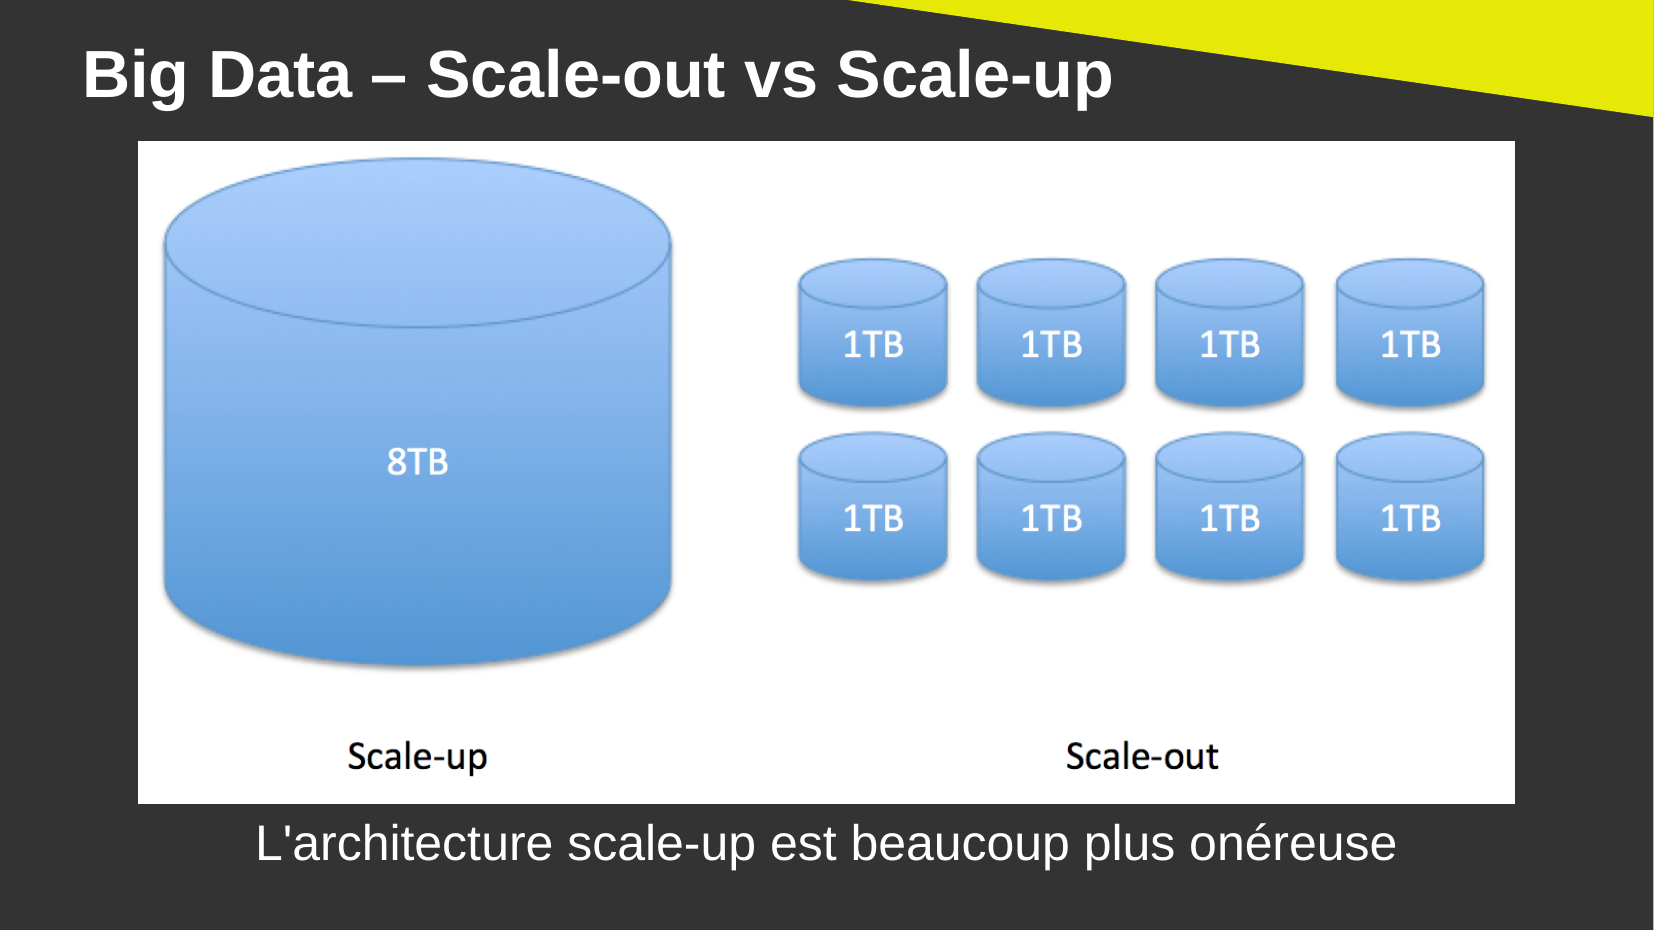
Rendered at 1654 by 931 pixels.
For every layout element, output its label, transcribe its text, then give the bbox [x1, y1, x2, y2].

text_box [847, 0, 1654, 118]
title L'architecture scale-up est beaucoup plus onéreuse [31, 814, 1622, 913]
picture [138, 141, 1515, 804]
title Big Data – Scale-out vs Scale-up [82, 37, 1571, 115]
